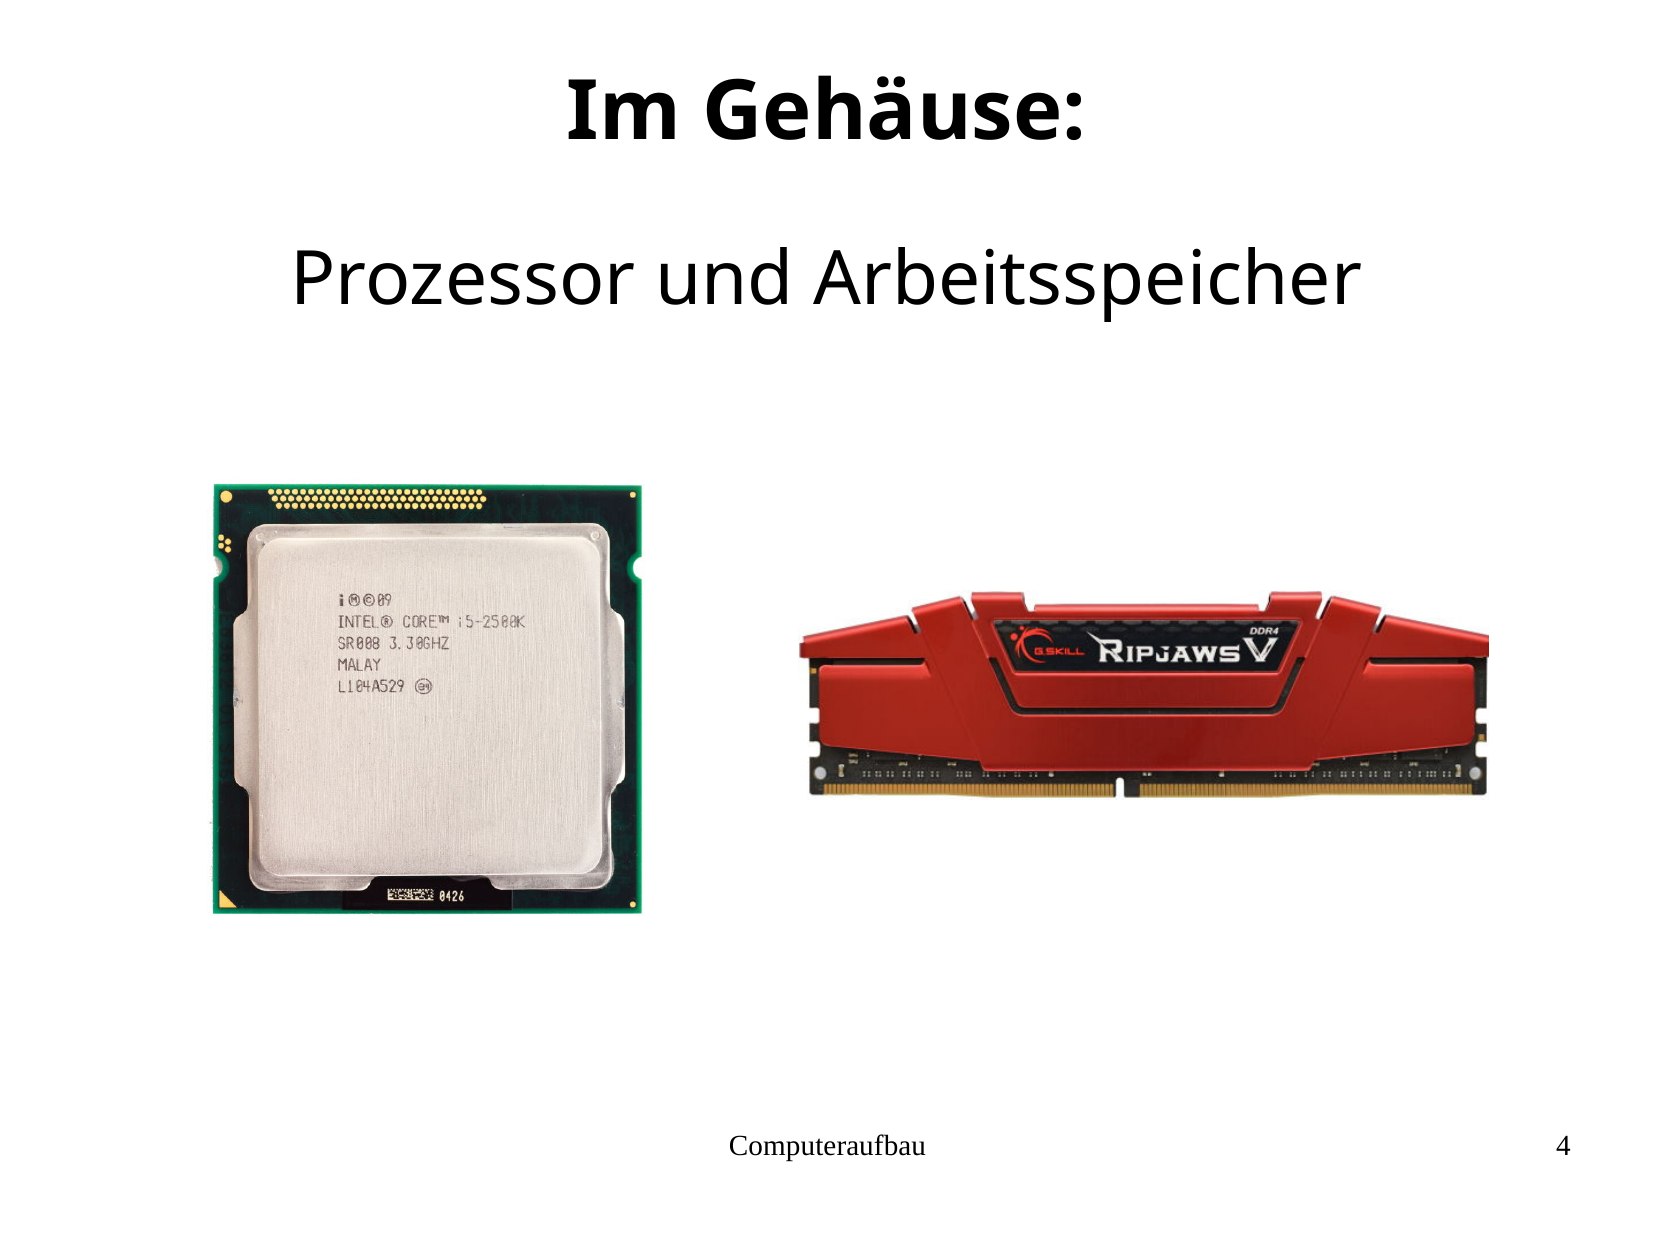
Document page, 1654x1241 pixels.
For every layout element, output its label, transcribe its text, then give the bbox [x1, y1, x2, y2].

picture [207, 478, 650, 922]
picture [798, 590, 1489, 800]
title Im Gehäuse: [82, 49, 1571, 166]
list Prozessor und Arbeitsspeicher [82, 224, 1571, 1111]
